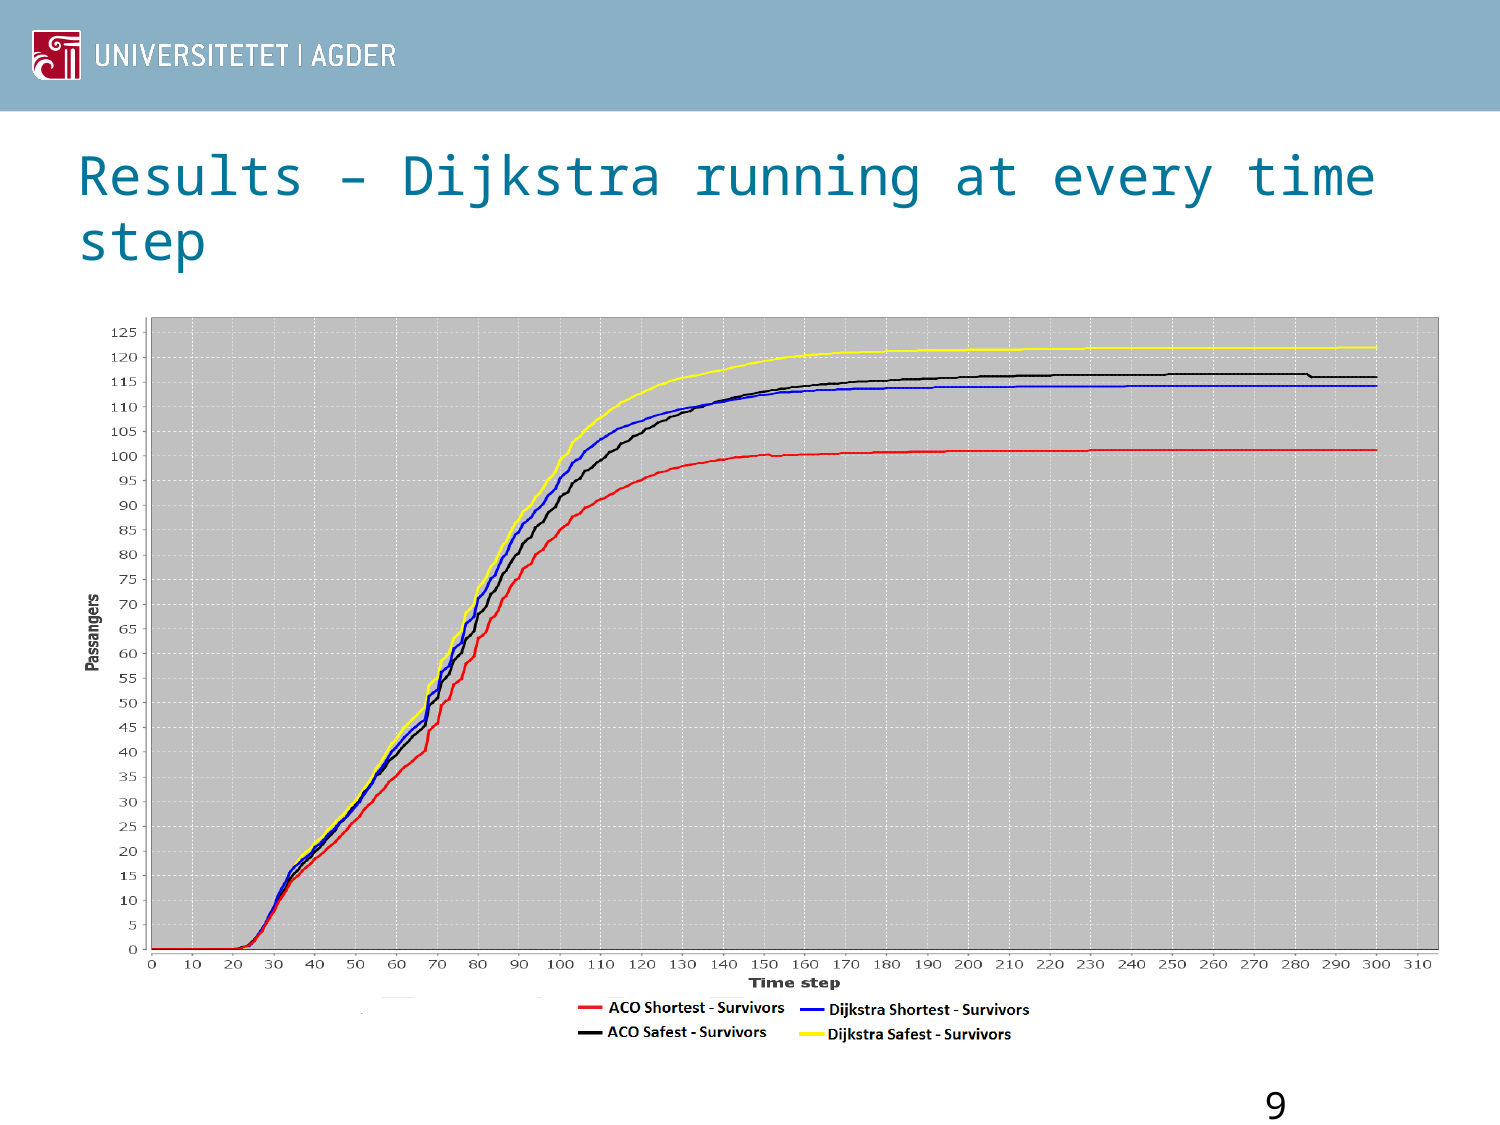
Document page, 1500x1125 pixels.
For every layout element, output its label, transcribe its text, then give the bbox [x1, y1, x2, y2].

picture [32, 30, 395, 80]
picture [78, 312, 1446, 1050]
title Results – Dijkstra running at every time step [62, 75, 1462, 279]
